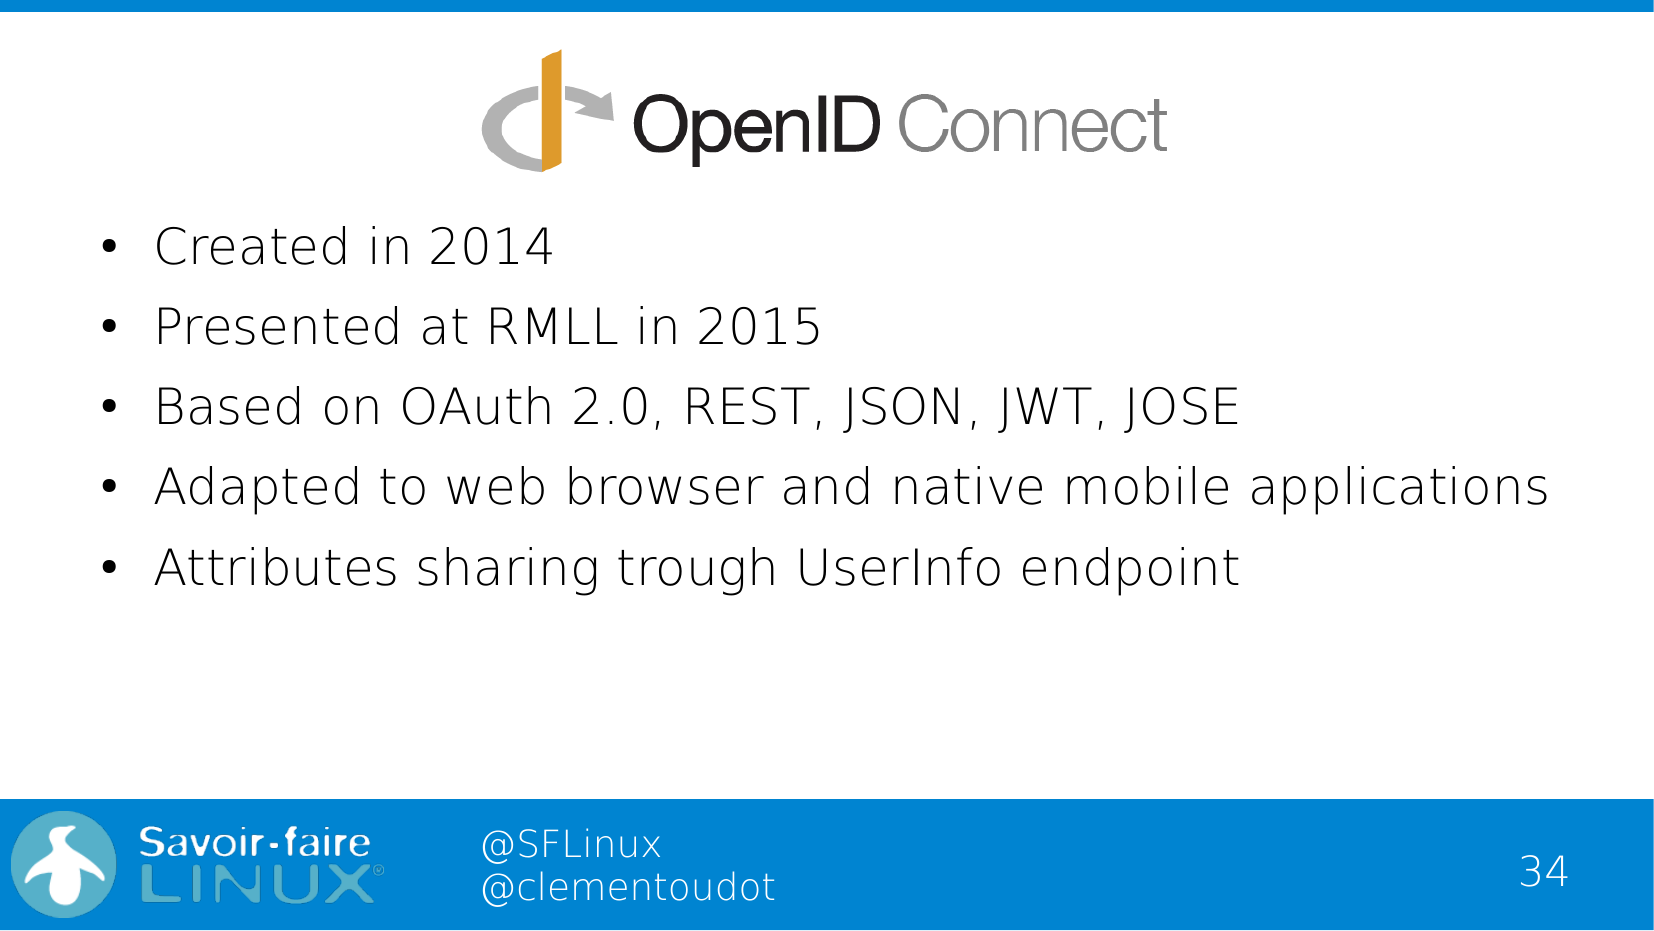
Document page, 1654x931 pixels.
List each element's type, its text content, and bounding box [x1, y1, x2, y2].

picture [11, 811, 384, 918]
list Created in 2014 Presented at RMLL in 2015 Based on OAuth 2.0, REST, JSON, JWT, JOSE Adapted to web browser and native mobile applications Attributes sharing trough UserInfo endpoint [82, 217, 1571, 758]
title OpenID Connect [82, 37, 1571, 193]
picture [473, 36, 1181, 186]
